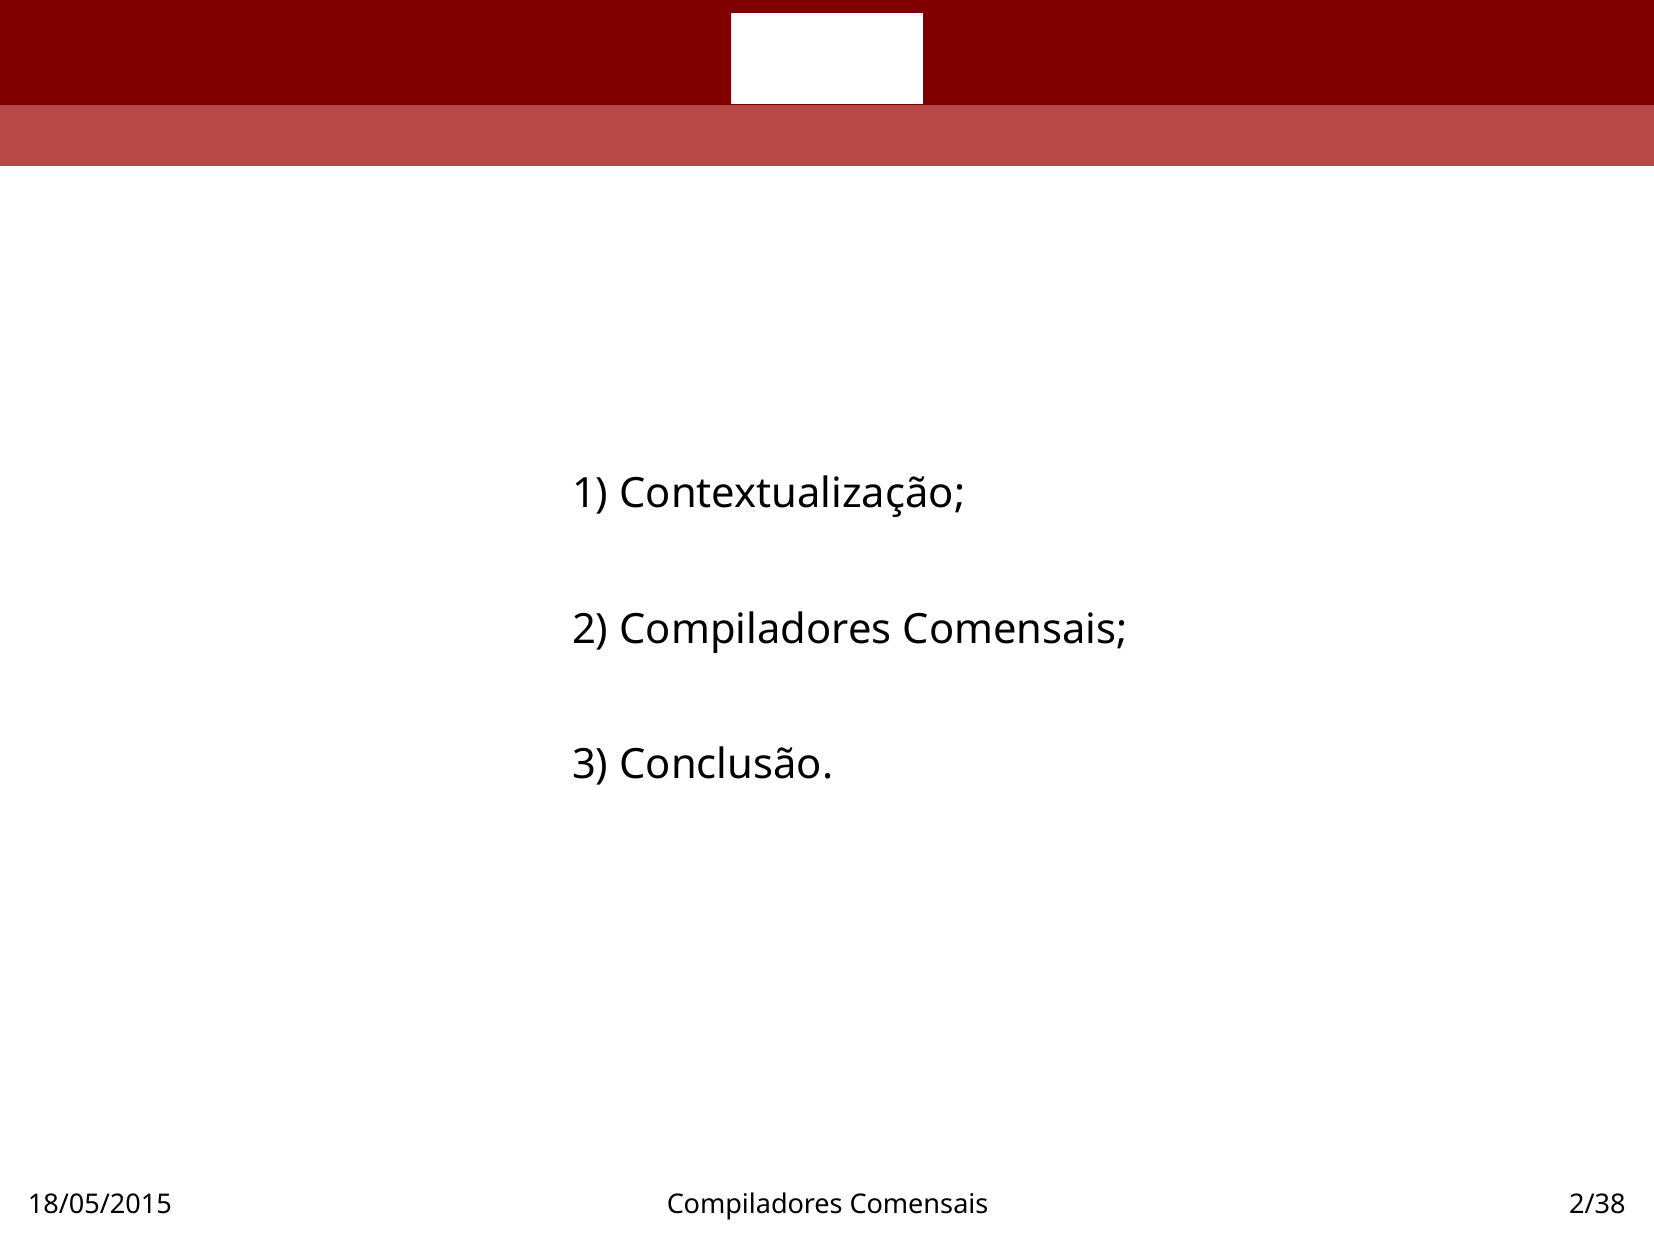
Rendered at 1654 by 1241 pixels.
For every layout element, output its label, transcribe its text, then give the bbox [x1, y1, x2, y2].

title Índice [82, 0, 1571, 118]
text_box Contextualização; Compiladores Comensais; Conclusão. [557, 455, 1097, 785]
